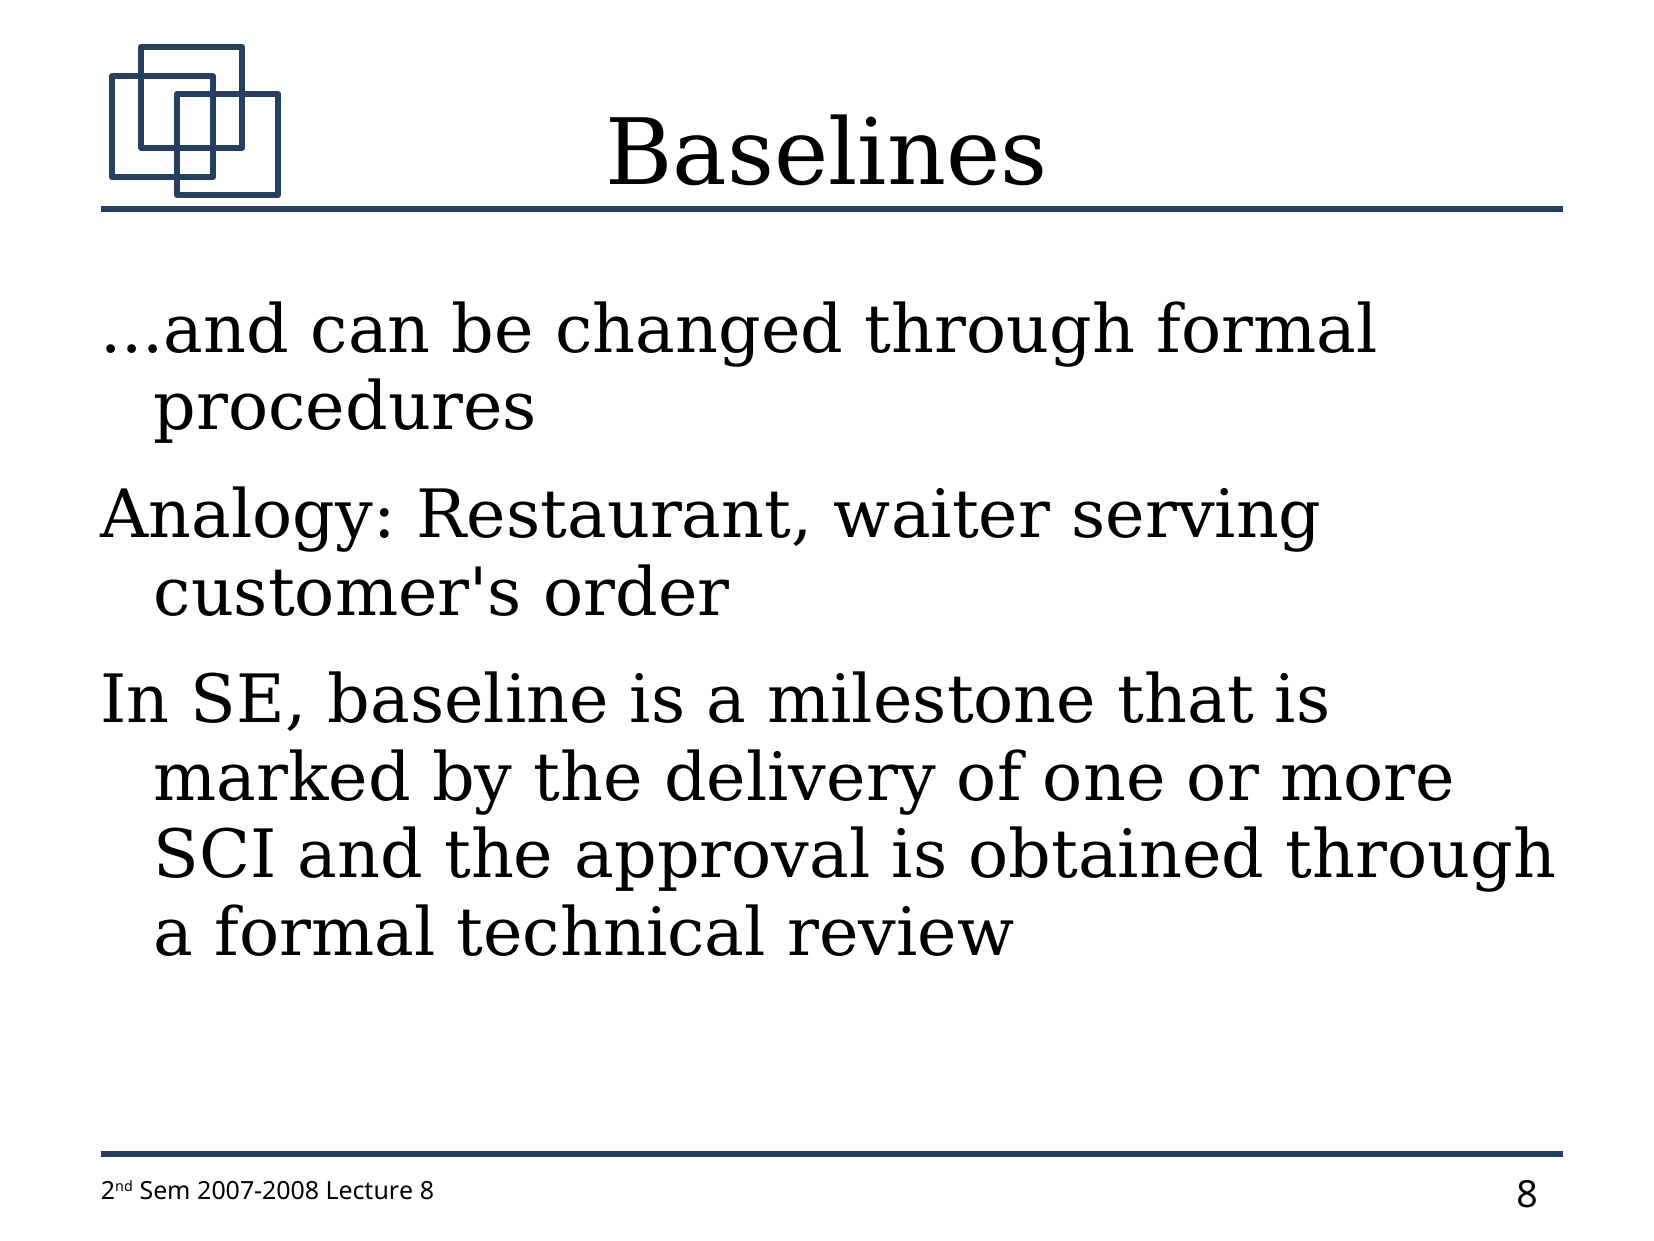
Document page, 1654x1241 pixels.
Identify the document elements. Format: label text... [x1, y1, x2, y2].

title Baselines [82, 49, 1571, 257]
list ...and can be changed through formal procedures Analogy: Restaurant, waiter serving customer's order In SE, baseline is a milestone that is marked by the delivery of one or more SCI and the approval is obtained through a formal technical review [82, 290, 1571, 1109]
